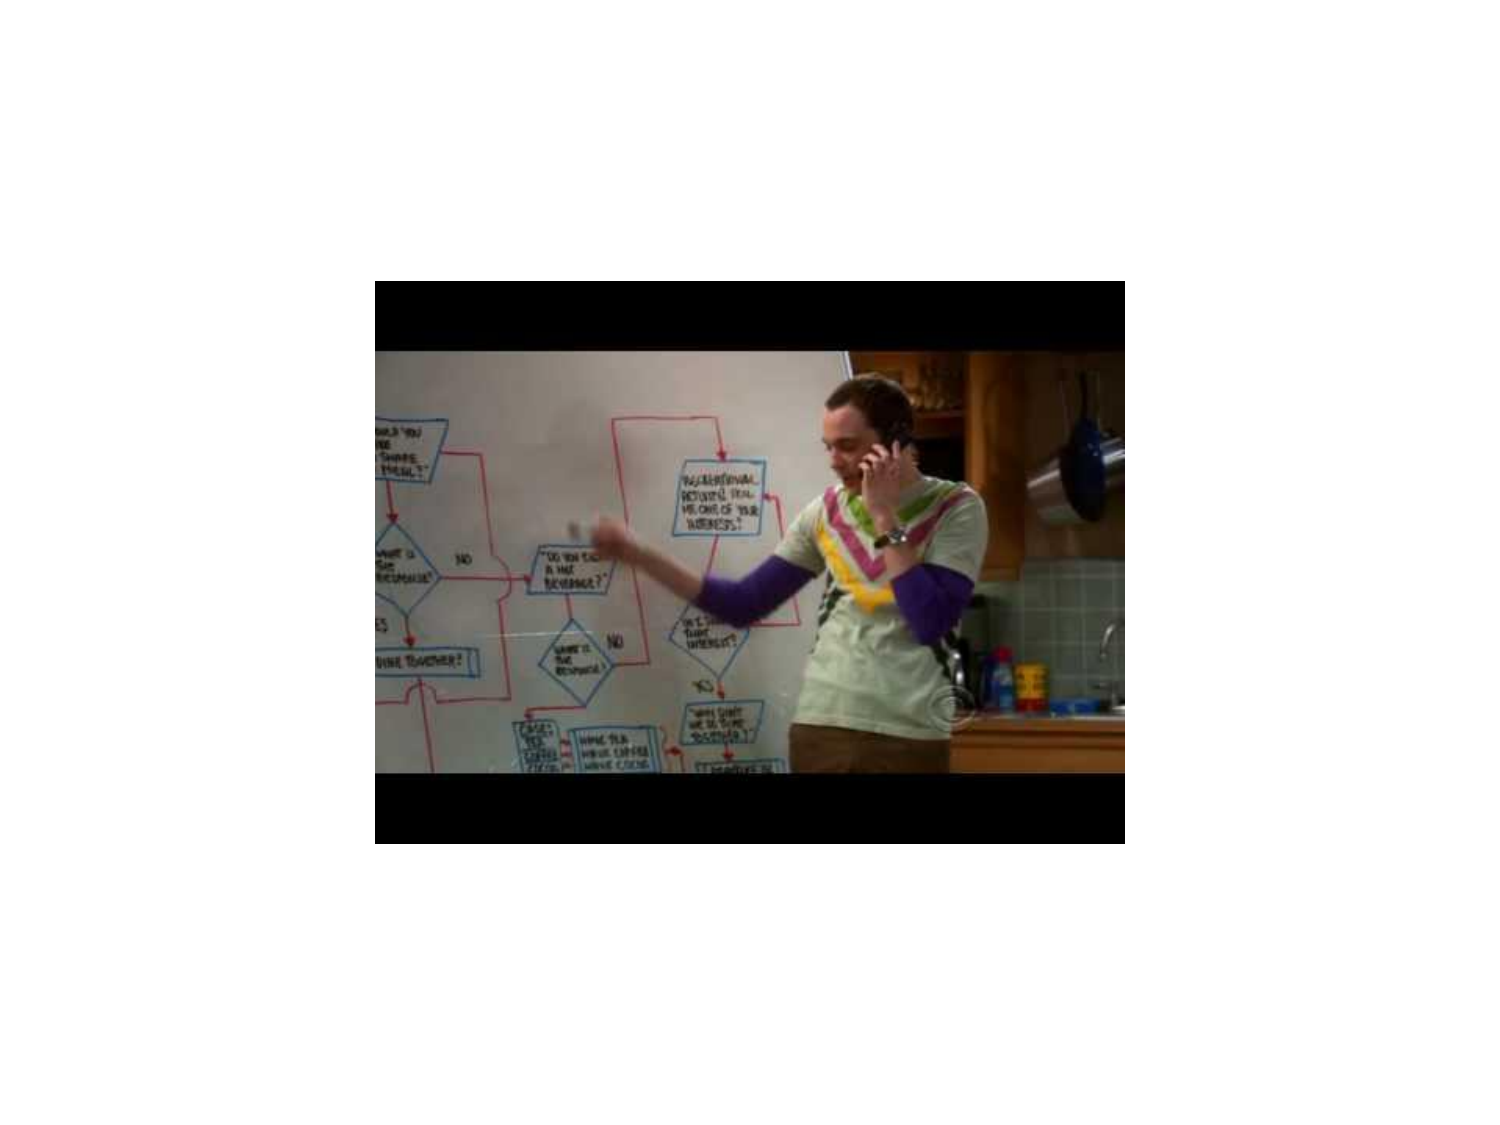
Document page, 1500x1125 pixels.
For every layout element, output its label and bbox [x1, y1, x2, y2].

text_box [375, 281, 1125, 844]
